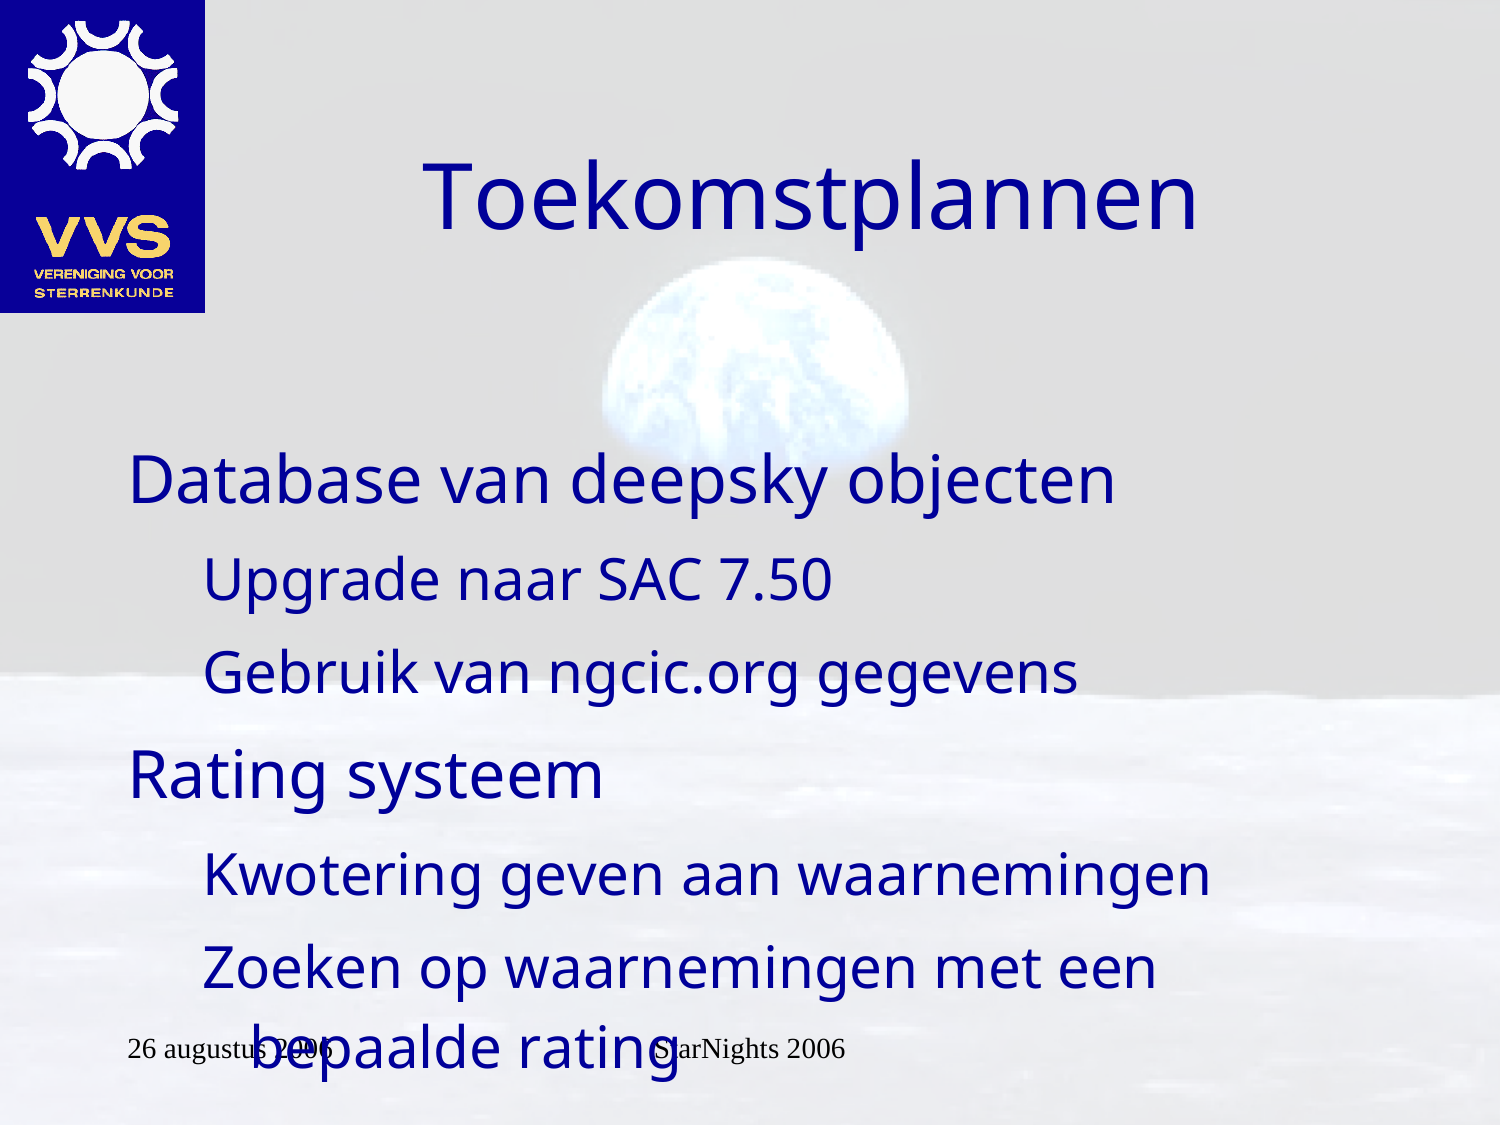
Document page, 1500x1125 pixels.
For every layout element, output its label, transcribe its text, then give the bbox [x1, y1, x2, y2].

title Toekomstplannen [237, 99, 1388, 288]
list Database van deepsky objecten Upgrade naar SAC 7.50 Gebruik van ngcic.org gegevens Rating systeem Kwotering geven aan waarnemingen Zoeken op waarnemingen met een bepaalde rating [112, 425, 1388, 1028]
picture [0, 0, 205, 313]
